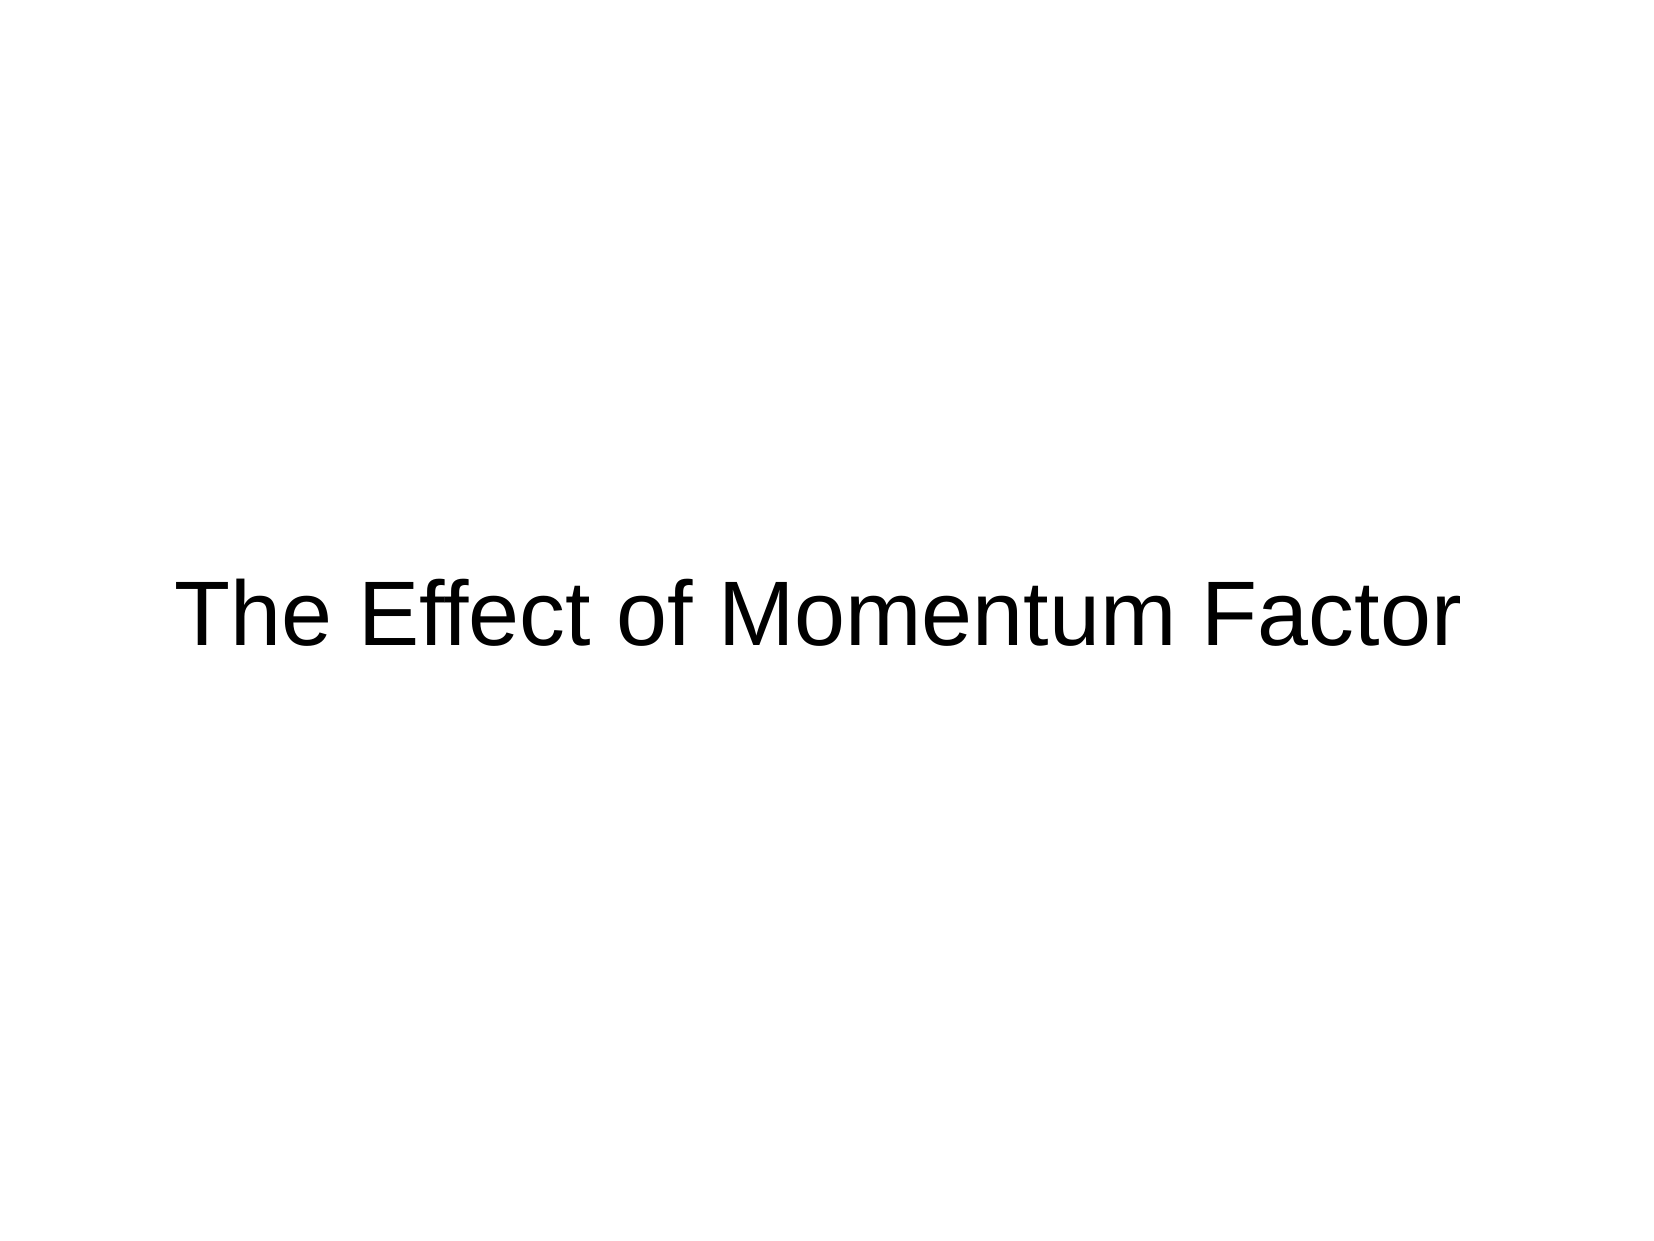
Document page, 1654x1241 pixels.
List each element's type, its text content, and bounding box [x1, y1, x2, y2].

title The Effect of Momentum Factor [75, 510, 1564, 718]
